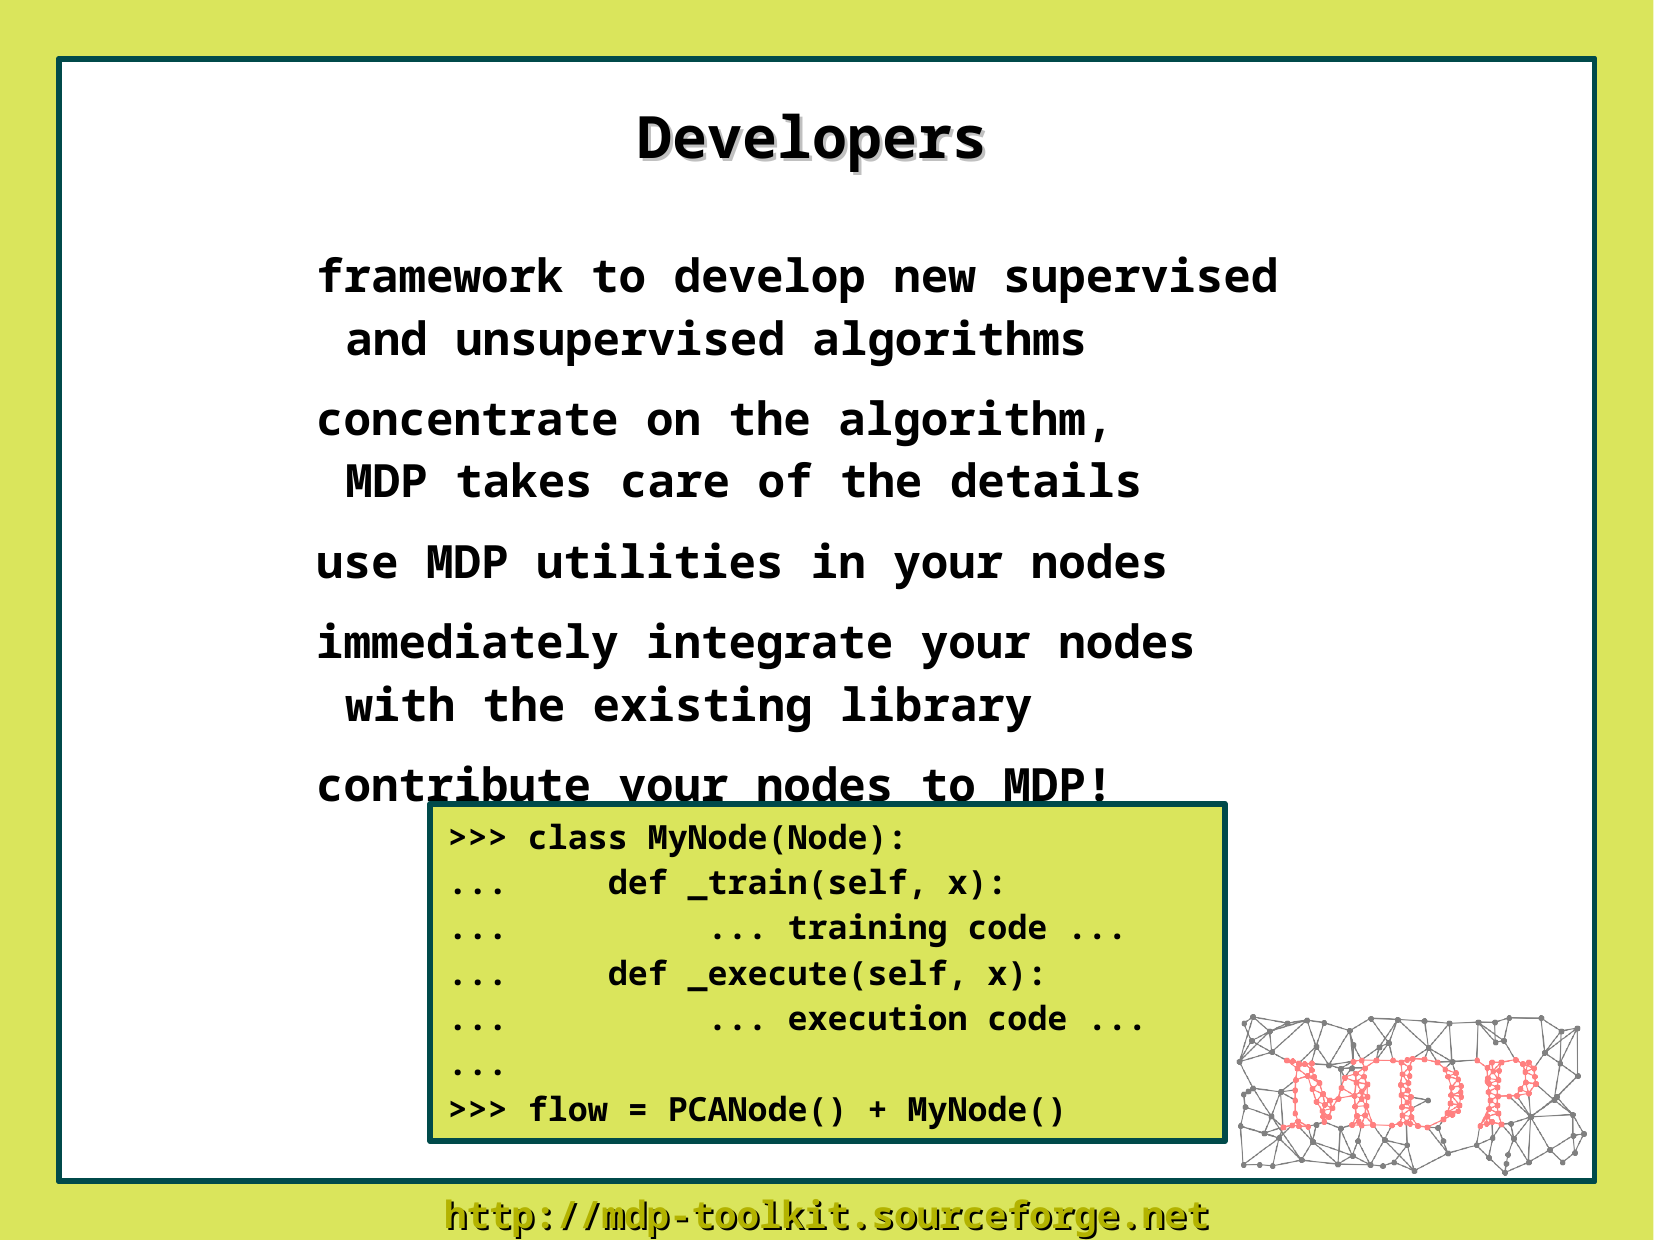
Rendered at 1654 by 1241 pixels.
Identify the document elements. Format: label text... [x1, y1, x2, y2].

text_box framework to develop new supervised and unsupervised algorithms concentrate on the algorithm, MDP takes care of the details use MDP utilities in your nodes immediately integrate your nodes with the existing library contribute your nodes to MDP! [315, 236, 1338, 758]
text_box Developers [88, 88, 1536, 173]
text_box [59, 59, 1595, 1182]
text_box >>> class MyNode(Node): ... def _train(self, x): ... ... training code ... ... def _execute(self, x): ... ... execution code ... ... >>> flow = PCANode() + MyNode() [459, 803, 1196, 1103]
